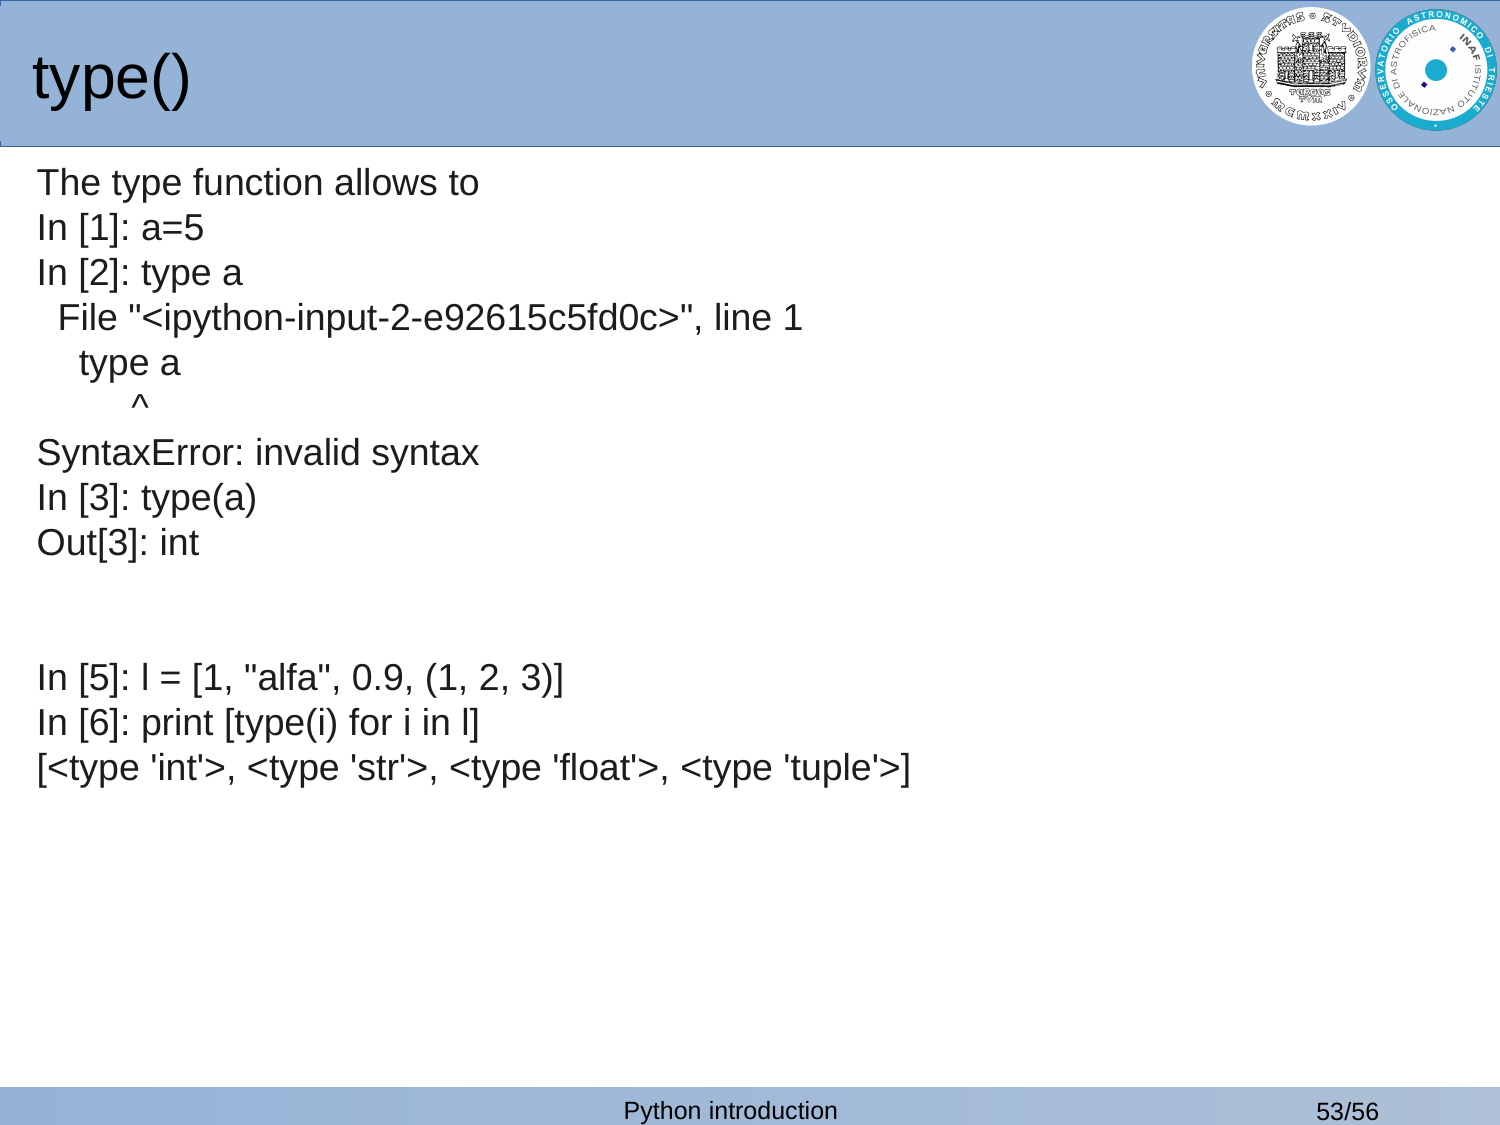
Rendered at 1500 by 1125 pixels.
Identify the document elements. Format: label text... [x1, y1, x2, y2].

picture [1252, 0, 1500, 156]
list The type function allows to In [1]: a=5 In [2]: type a File "<ipython-input-2-e92615c5fd0c>", line 1 type a ^ SyntaxError: invalid syntax In [3]: type(a) Out[3]: int In [5]: l = [1, "alfa", 0.9, (1, 2, 3)] In [6]: print [type(i) for i in l] [<type 'int'>, <type 'str'>, <type 'float'>, <type 'tuple'>] [21, 150, 1455, 1087]
text_box type() [0, 5, 1243, 141]
